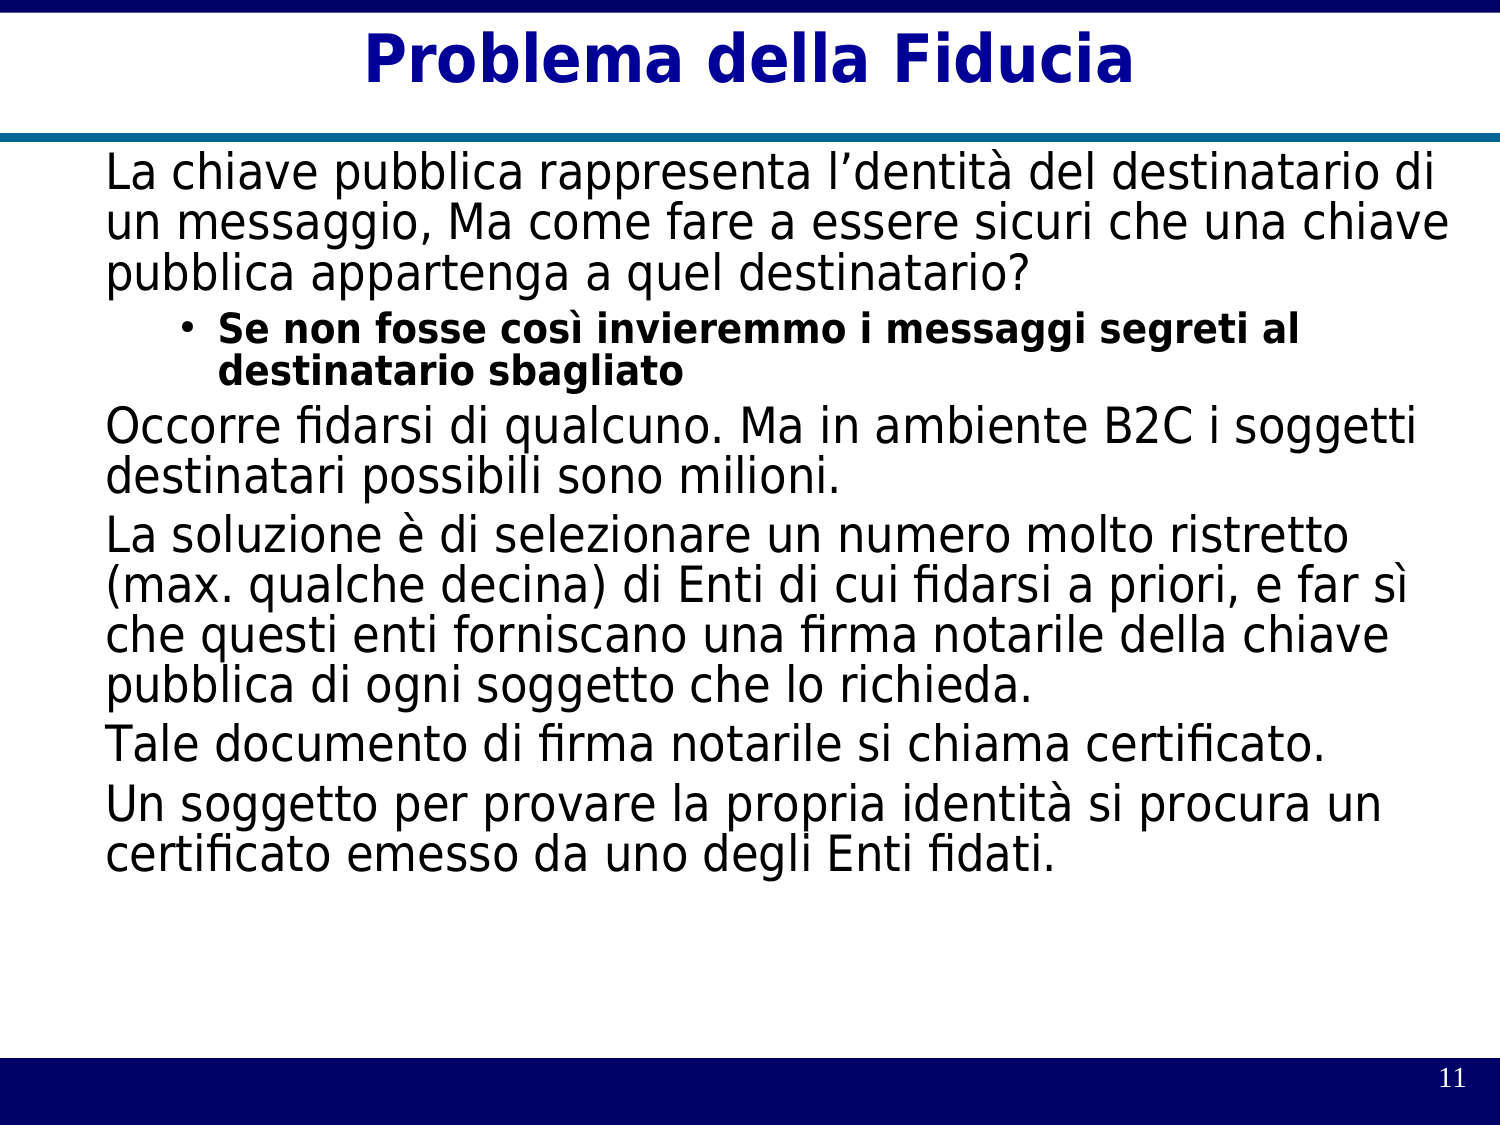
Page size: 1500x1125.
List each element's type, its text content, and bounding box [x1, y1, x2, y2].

title Problema della Fiducia [30, 0, 1471, 126]
list La chiave pubblica rappresenta l’dentità del destinatario di un messaggio, Ma come fare a essere sicuri che una chiave pubblica appartenga a quel destinatario? Se non fosse così invieremmo i messaggi segreti al destinatario sbagliato Occorre fidarsi di qualcuno. Ma in ambiente B2C i soggetti destinatari possibili sono milioni. La soluzione è di selezionare un numero molto ristretto (max. qualche decina) di Enti di cui fidarsi a priori, e far sì che questi enti forniscano una firma notarile della chiave pubblica di ogni soggetto che lo richieda. Tale documento di firma notarile si chiama certificato. Un soggetto per provare la propria identità si procura un certificato emesso da uno degli Enti fidati. [30, 149, 1471, 1021]
